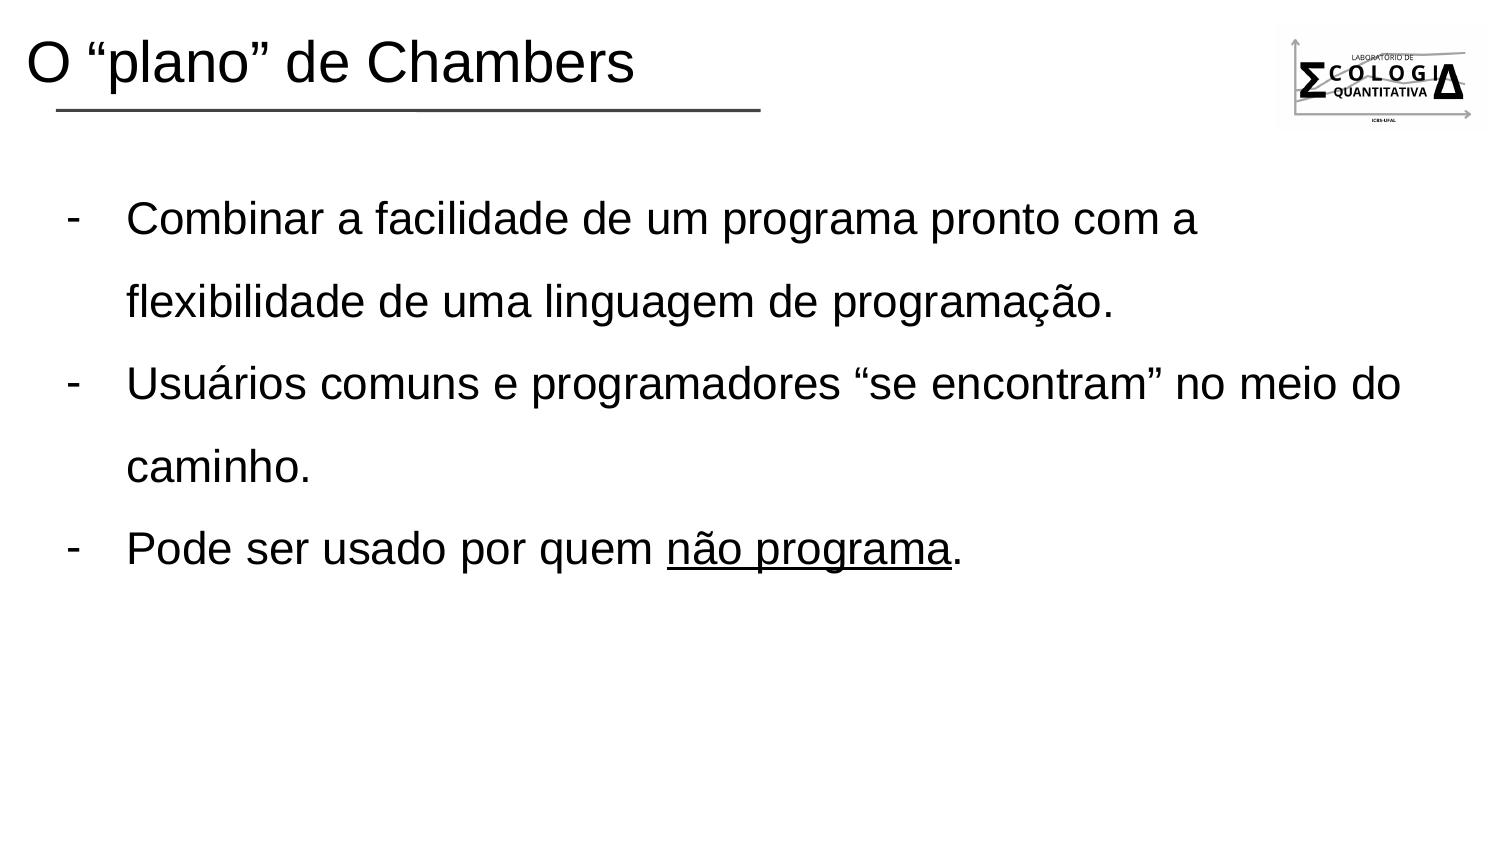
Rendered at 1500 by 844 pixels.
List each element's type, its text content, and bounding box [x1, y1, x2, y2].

text_box Combinar a facilidade de um programa pronto com a flexibilidade de uma linguagem de programação. Usuários comuns e programadores “se encontram” no meio do caminho. Pode ser usado por quem não programa. [36, 146, 1427, 729]
picture [1275, 23, 1490, 131]
text_box O “plano” de Chambers [11, 9, 1210, 117]
